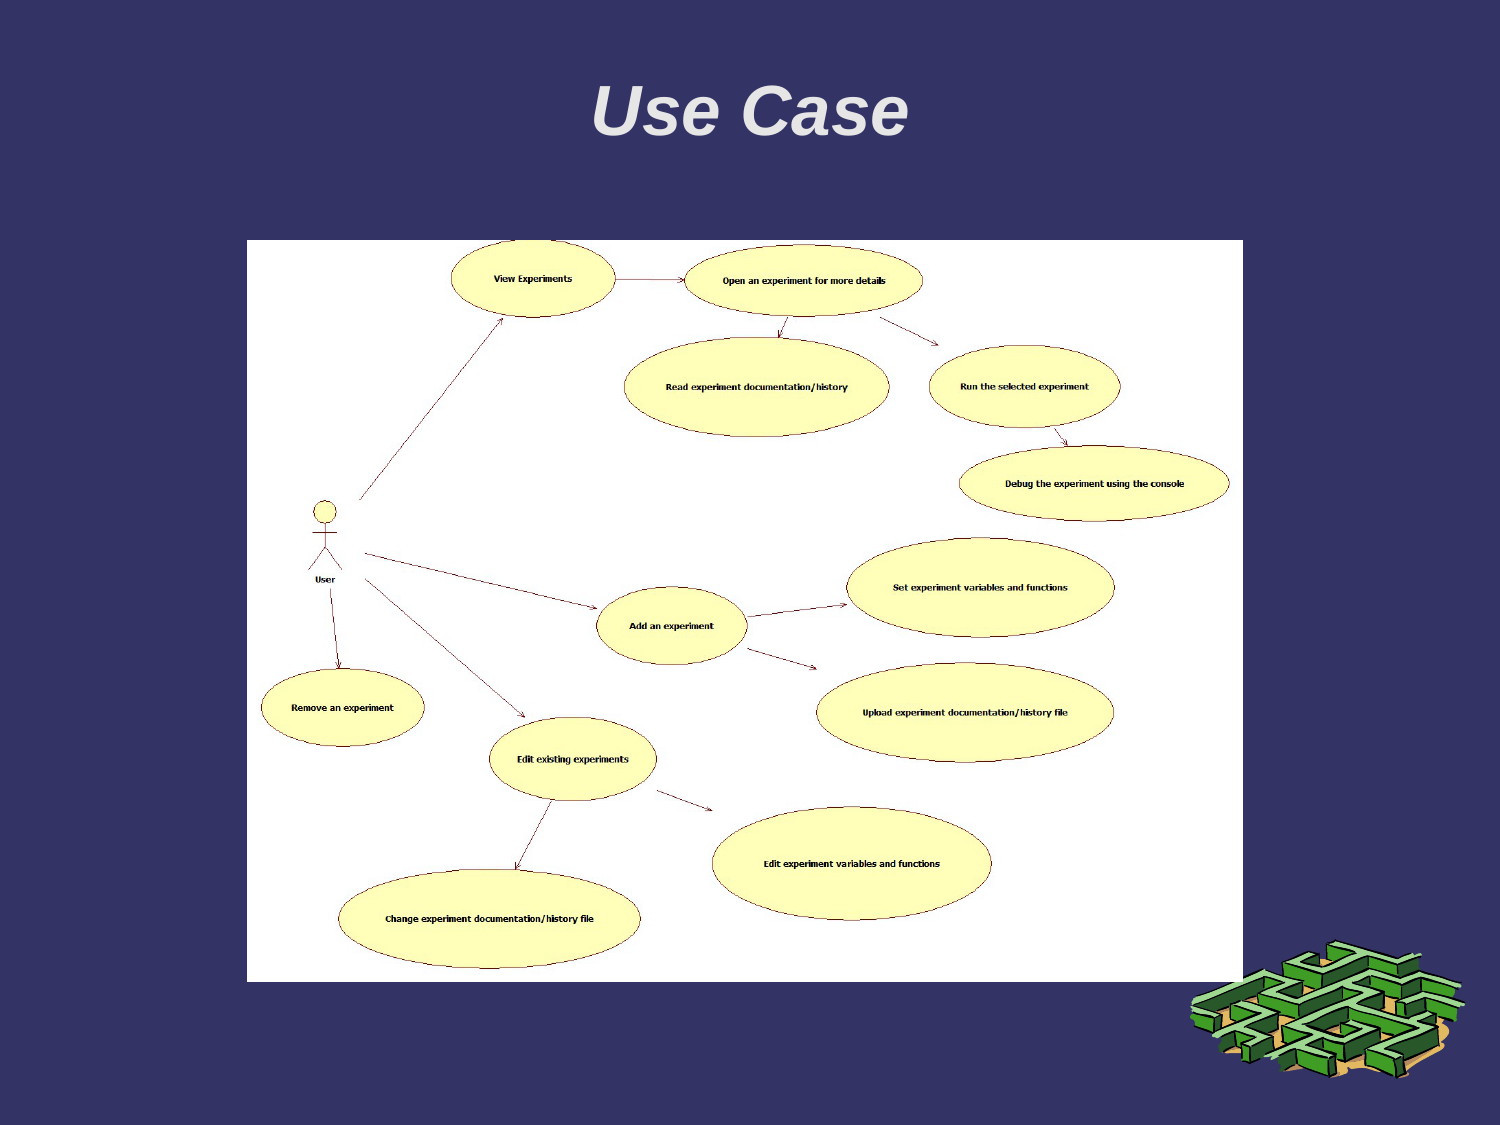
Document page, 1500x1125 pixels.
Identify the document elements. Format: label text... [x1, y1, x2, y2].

chart [210, 239, 1295, 1003]
title Use Case [110, 17, 1392, 206]
